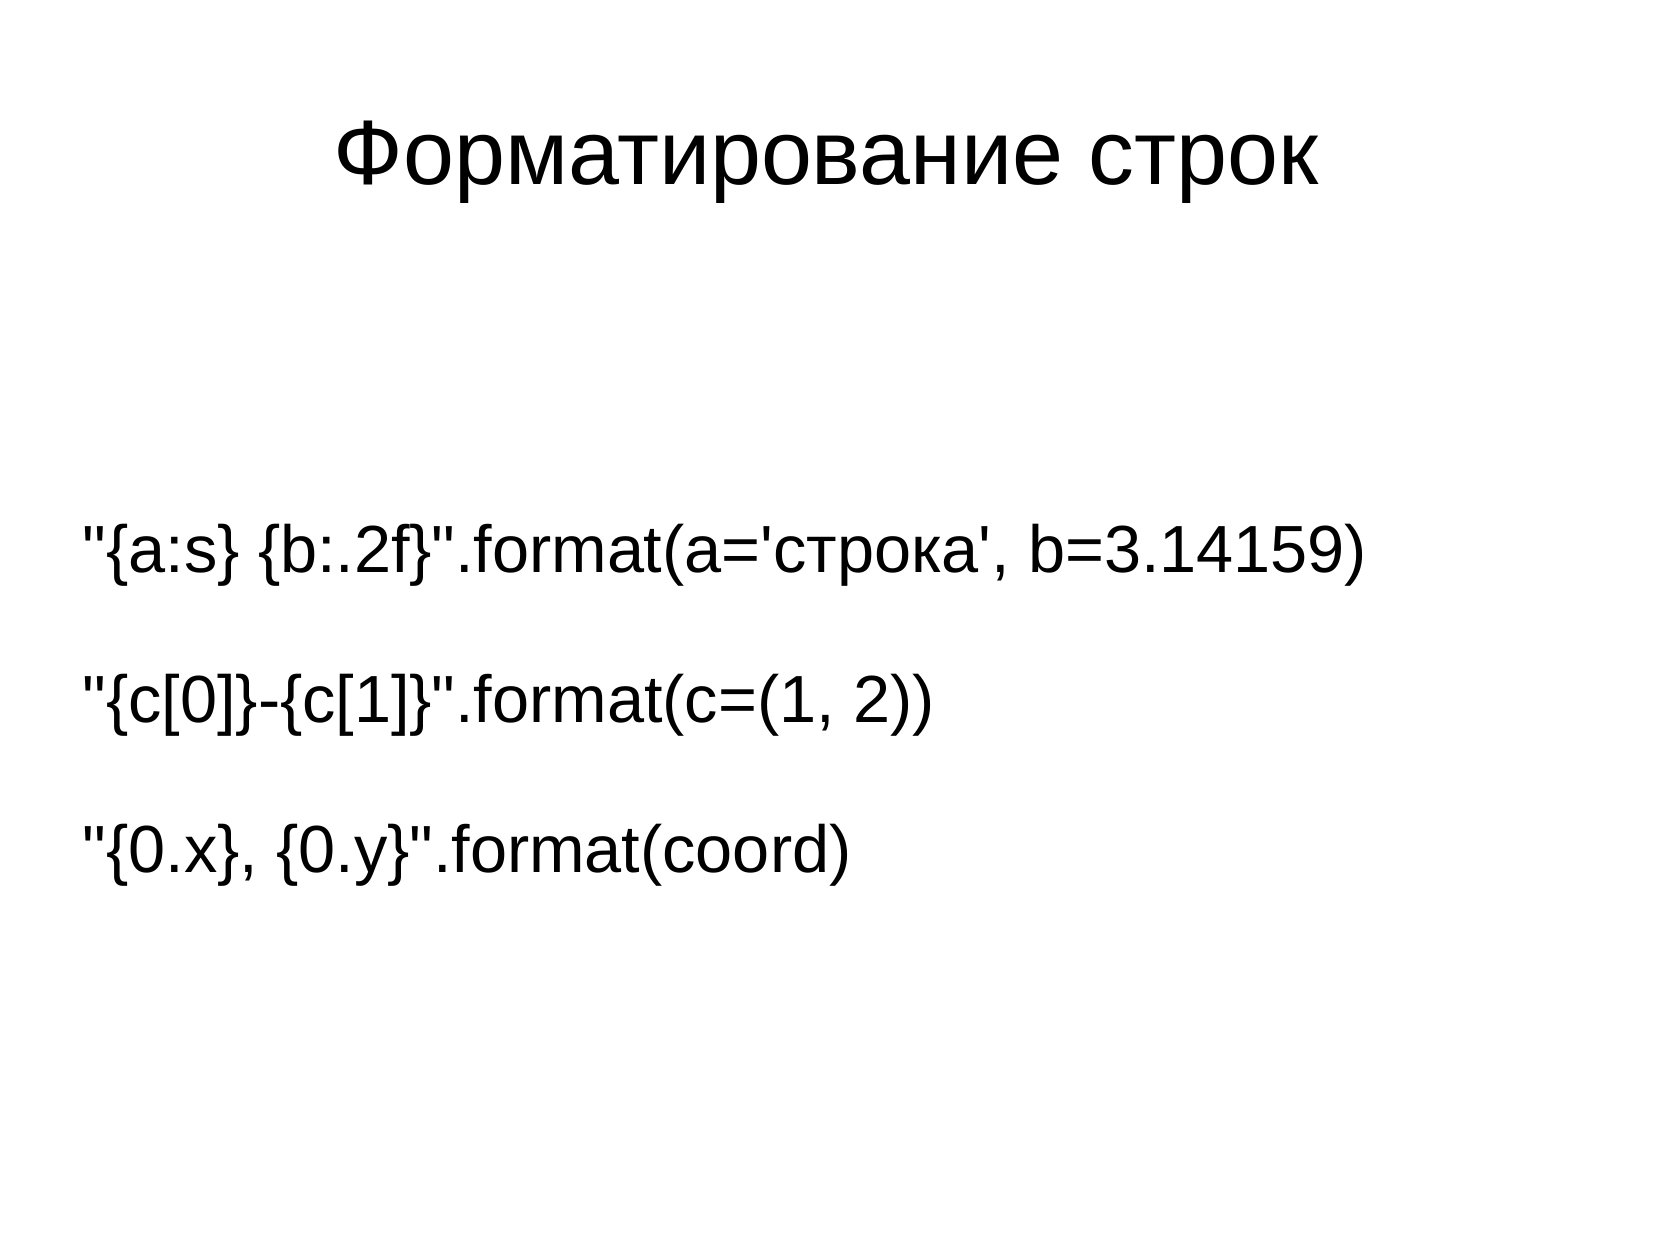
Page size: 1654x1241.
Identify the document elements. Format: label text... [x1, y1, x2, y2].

subtitle "{a:s} {b:.2f}".format(a='строка', b=3.14159) "{c[0]}-{c[1]}".format(c=(1, 2)) "{0.x}, {0.y}".format(coord) [82, 290, 1571, 1109]
title Форматирование строк [82, 49, 1571, 257]
